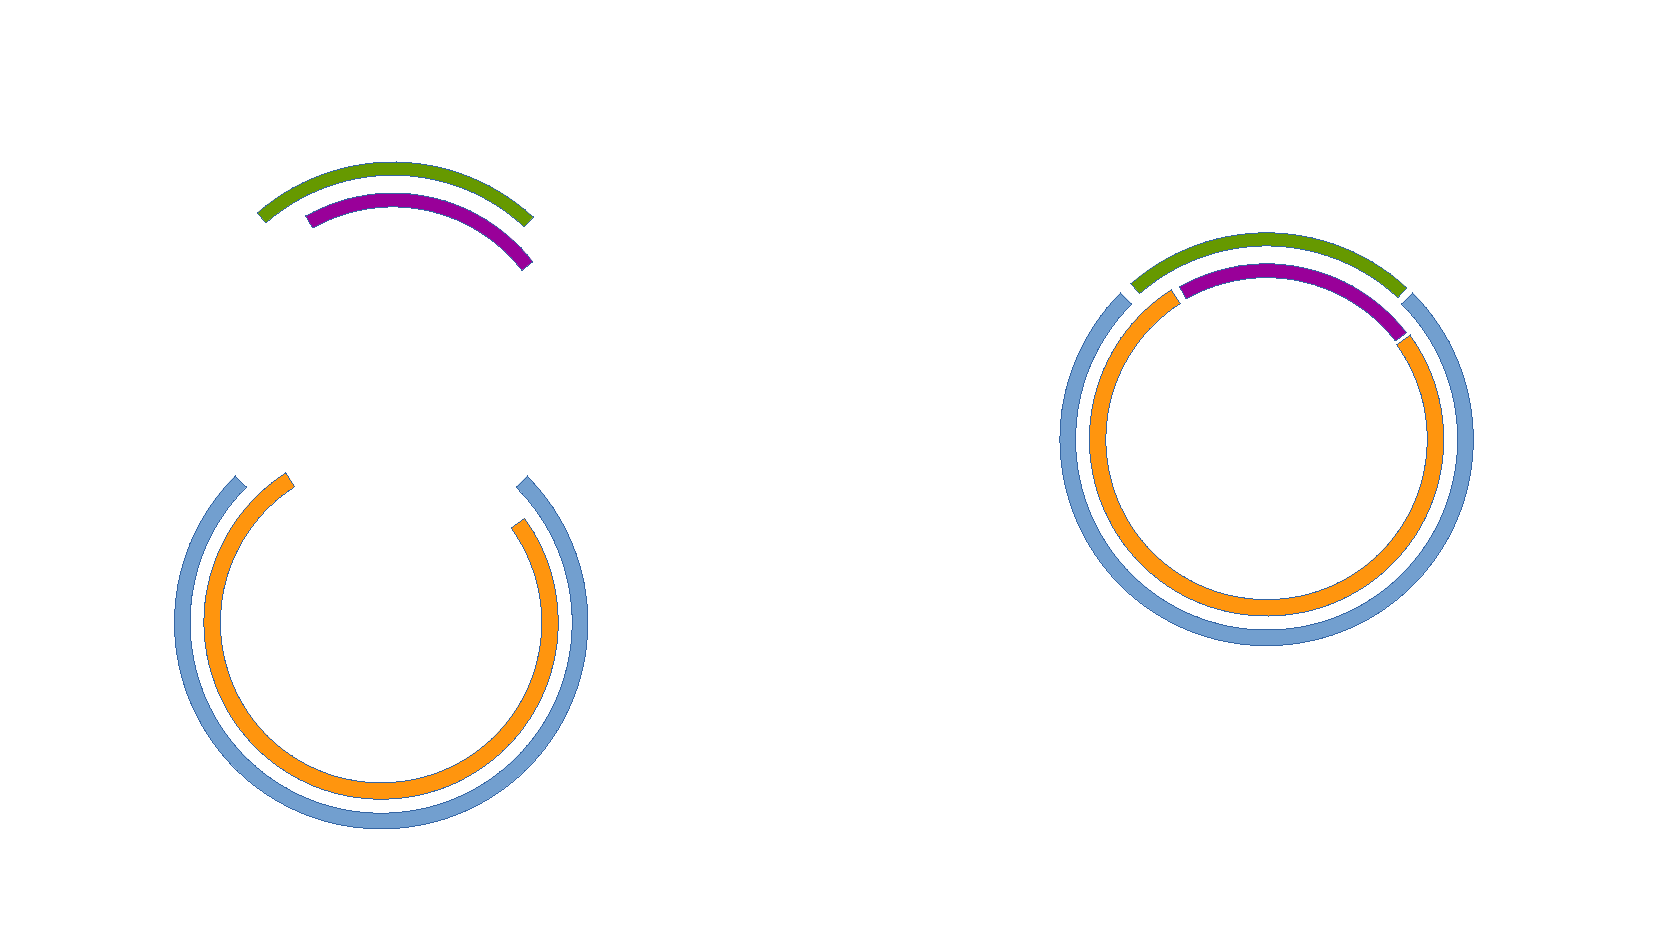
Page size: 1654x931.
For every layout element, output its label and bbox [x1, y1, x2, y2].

text_box [174, 475, 588, 829]
text_box [1179, 263, 1407, 341]
text_box [305, 193, 533, 271]
text_box [257, 161, 534, 227]
text_box [1059, 292, 1474, 646]
text_box [203, 472, 559, 800]
text_box [1130, 232, 1407, 298]
text_box [1089, 289, 1444, 617]
